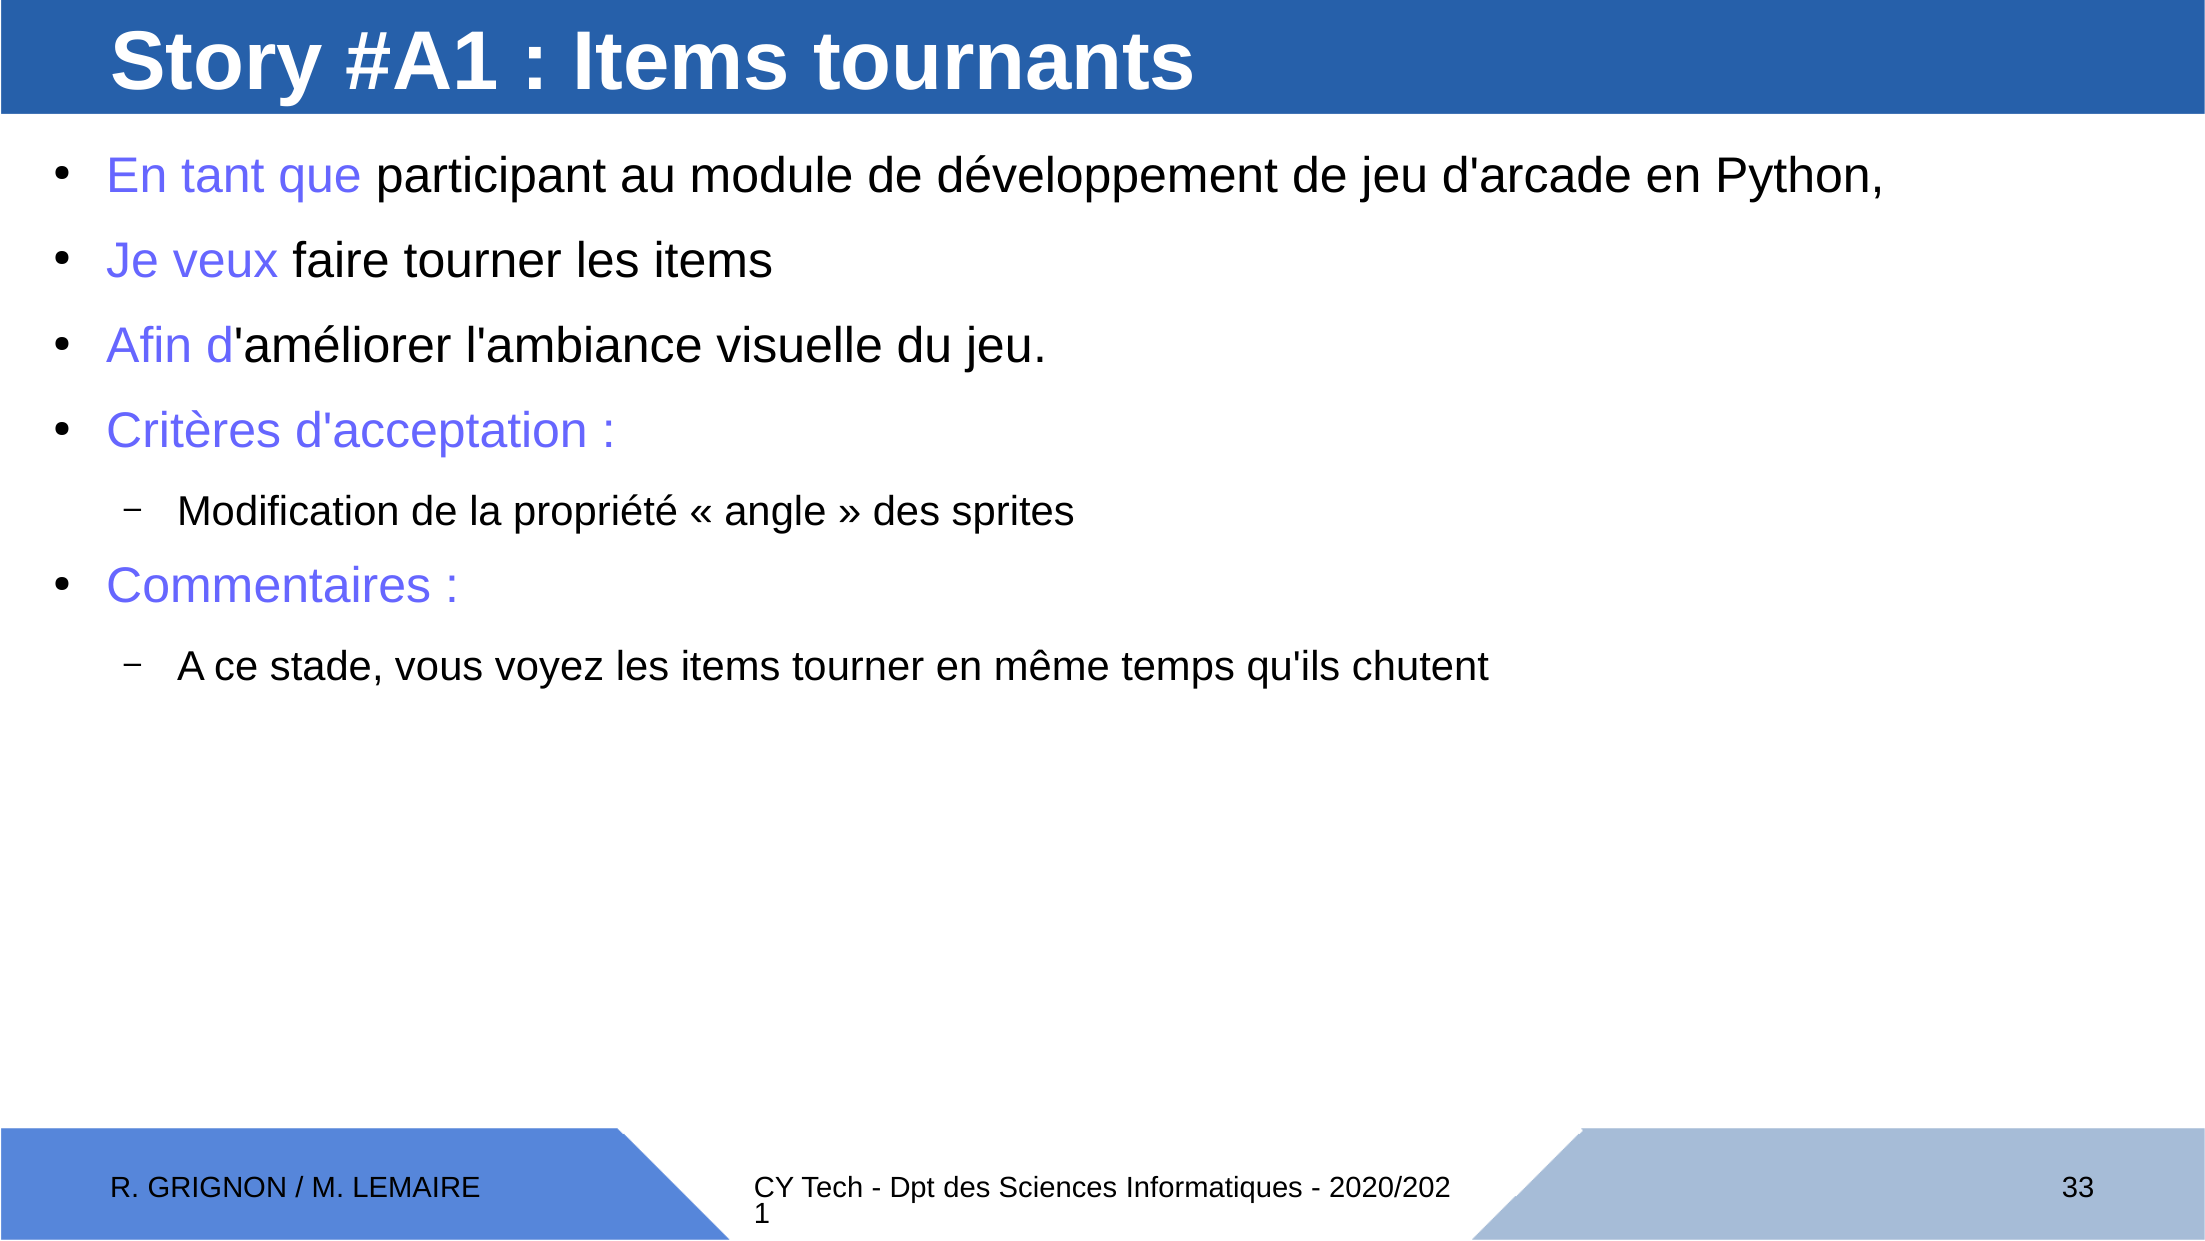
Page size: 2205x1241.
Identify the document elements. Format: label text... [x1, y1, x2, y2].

list En tant que participant au module de développement de jeu d'arcade en Python, Je veux faire tourner les items Afin d'améliorer l'ambiance visuelle du jeu. Critères d'acceptation : Modification de la propriété « angle » des sprites Commentaires : A ce stade, vous voyez les items tourner en même temps qu'ils chutent [35, 217, 2186, 1087]
title Story #A1 : Items tournants [110, 49, 2095, 217]
picture [0, 0, 2205, 1241]
